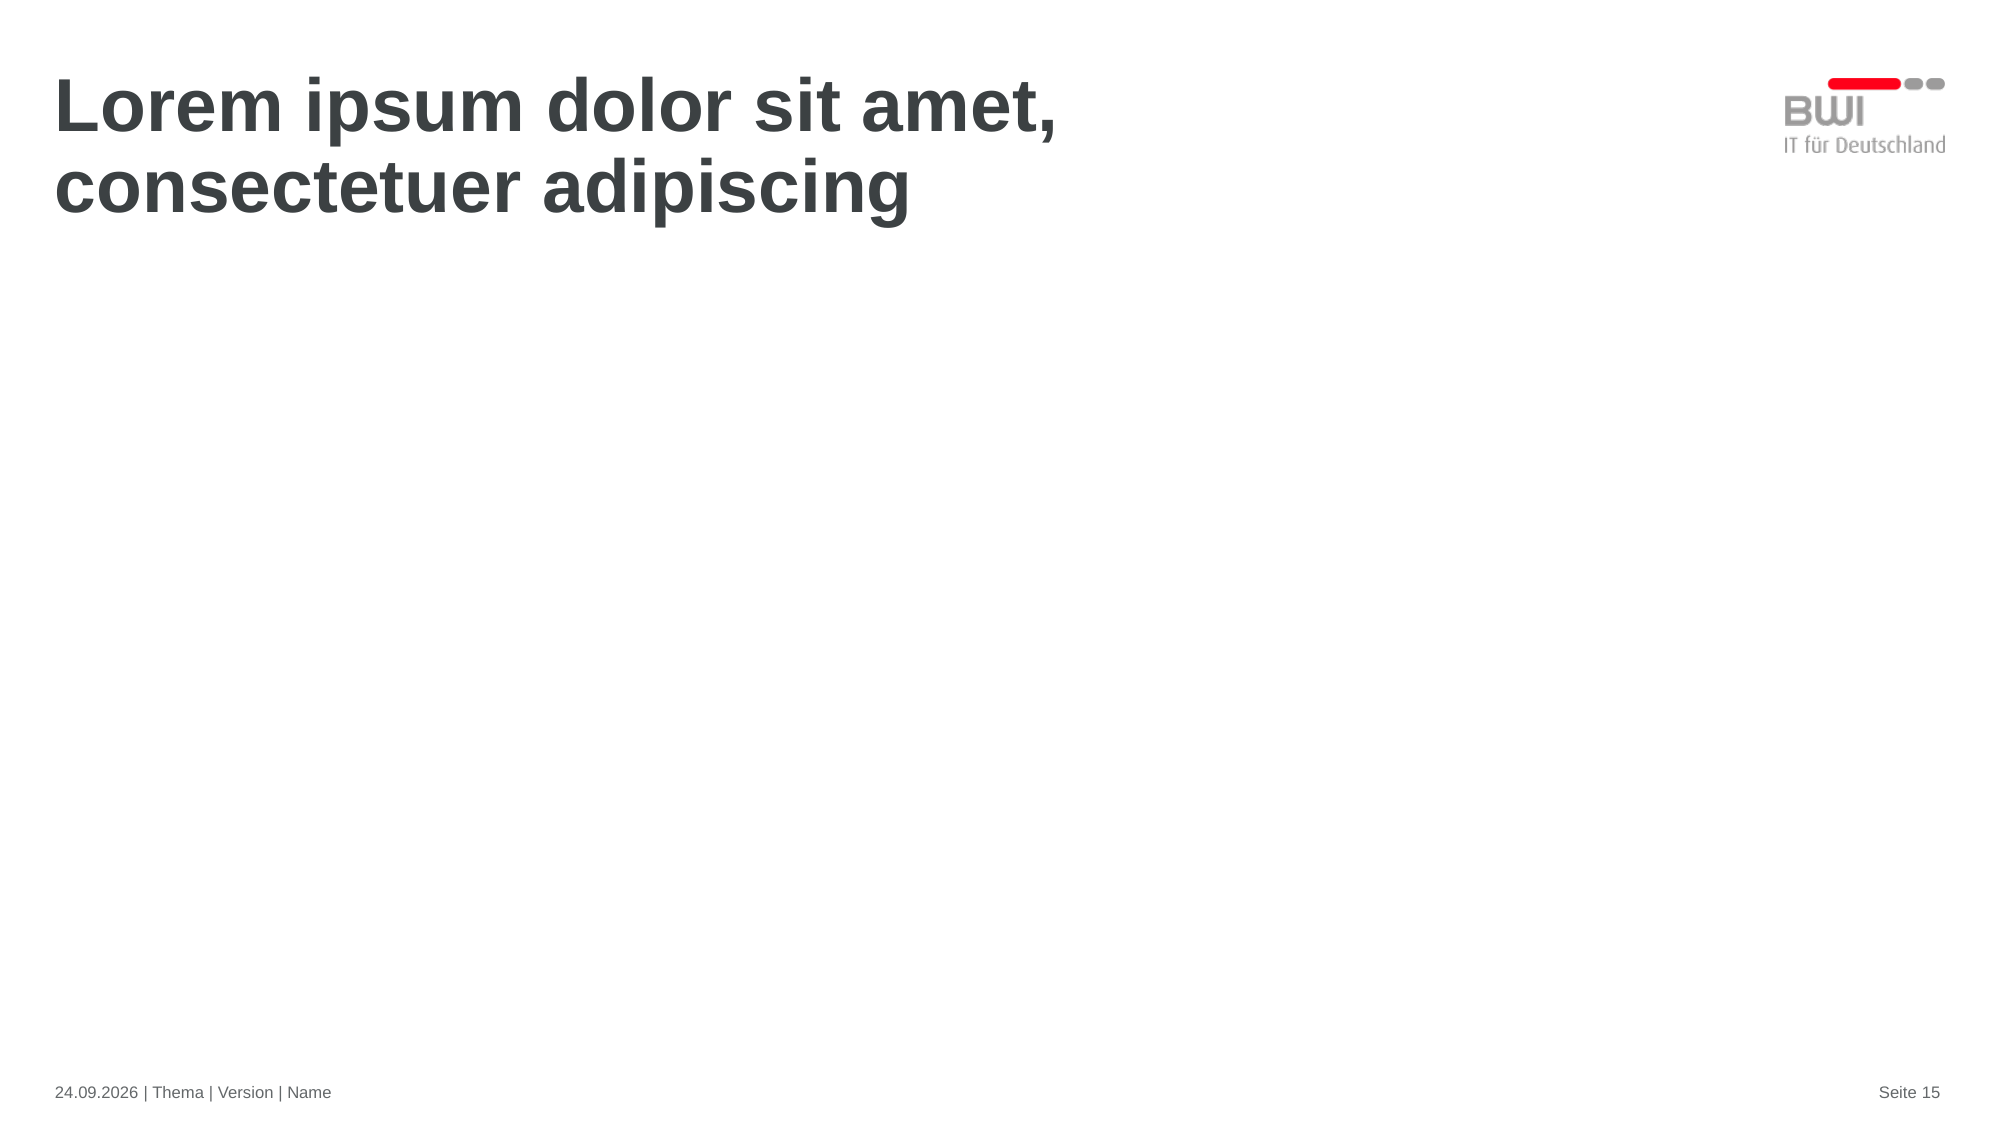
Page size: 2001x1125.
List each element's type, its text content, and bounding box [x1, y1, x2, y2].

slide_number Seite <number> [1820, 1079, 1945, 1104]
picture [1785, 78, 1945, 153]
title Lorem ipsum dolor sit amet, consectetuer adipiscing [55, 66, 1461, 256]
